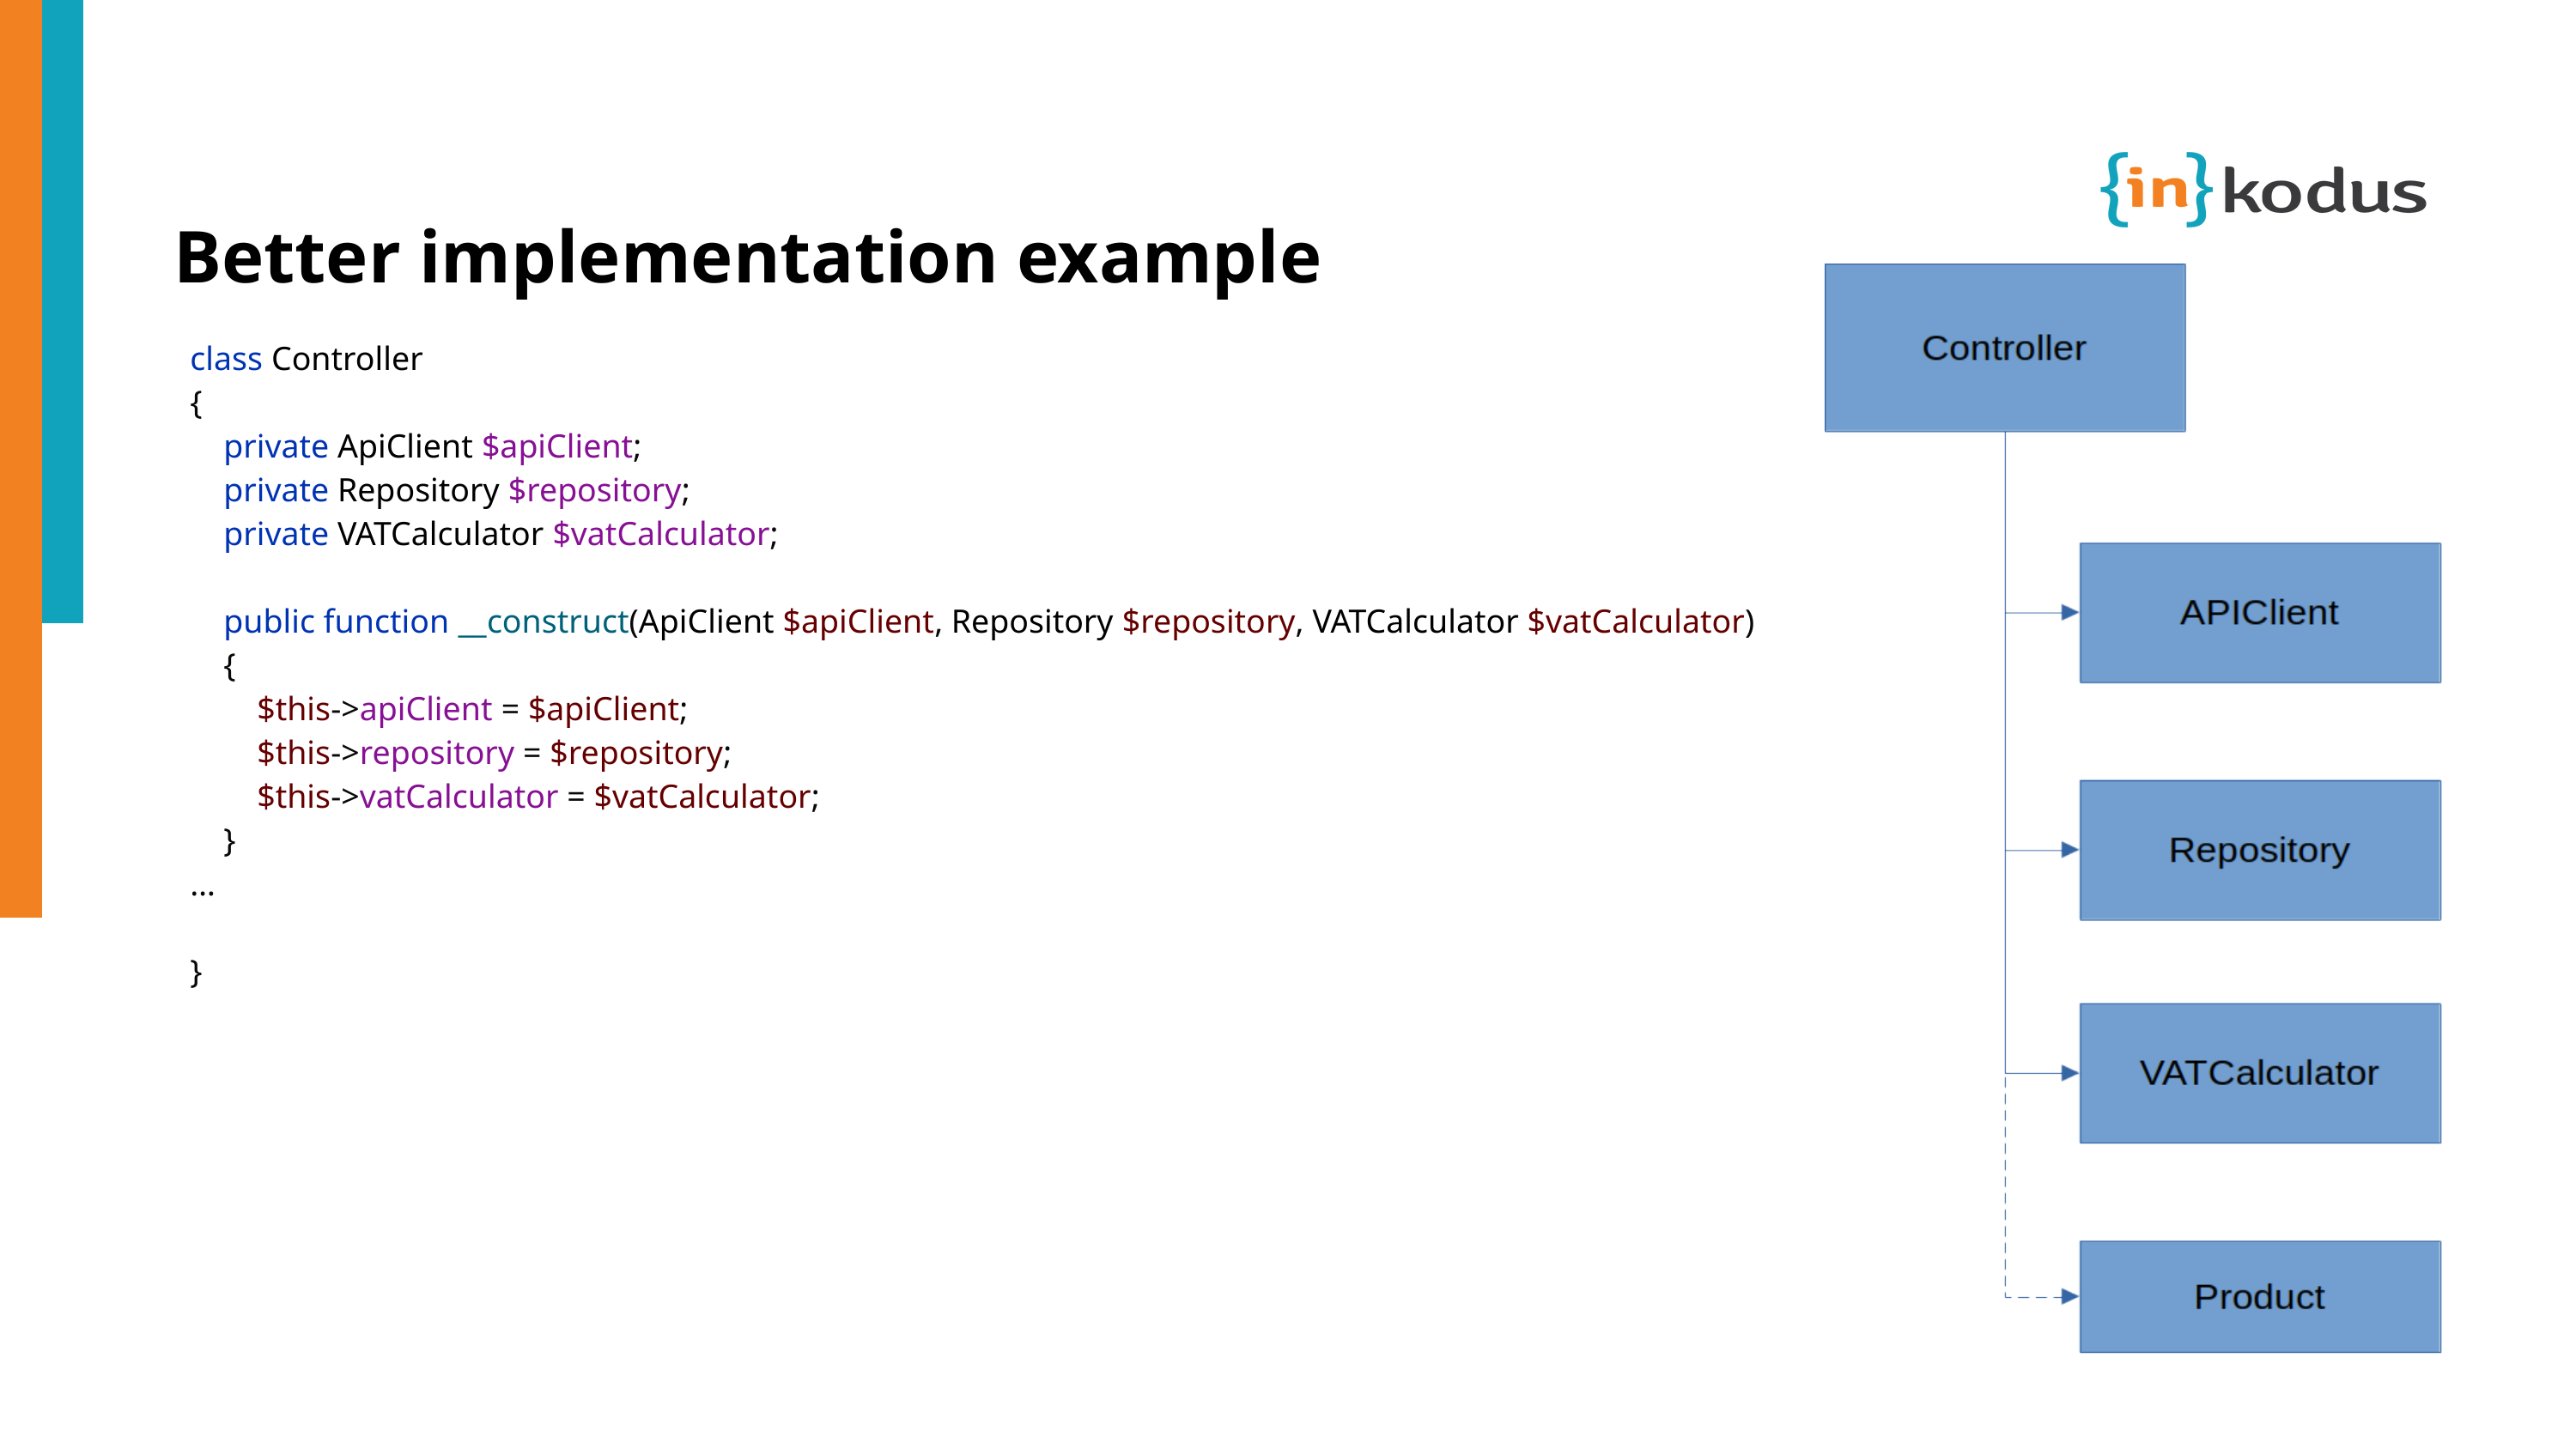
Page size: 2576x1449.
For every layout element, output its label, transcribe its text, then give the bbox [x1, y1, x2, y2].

text_box Better implementation example [173, 197, 1705, 298]
text_box [2093, 144, 2432, 234]
text_box class Controller { private ApiClient $apiClient; private Repository $repository; private VATCalculator $vatCalculator; public function __construct(ApiClient $apiClient, Repository $repository, VATCalculator $vatCalculator) { $this->apiClient = $apiClient; $this->repository = $repository; $this->vatCalculator = $vatCalculator; } … } [177, 329, 1765, 1044]
text_box [0, 0, 83, 918]
picture [1825, 264, 2485, 1380]
